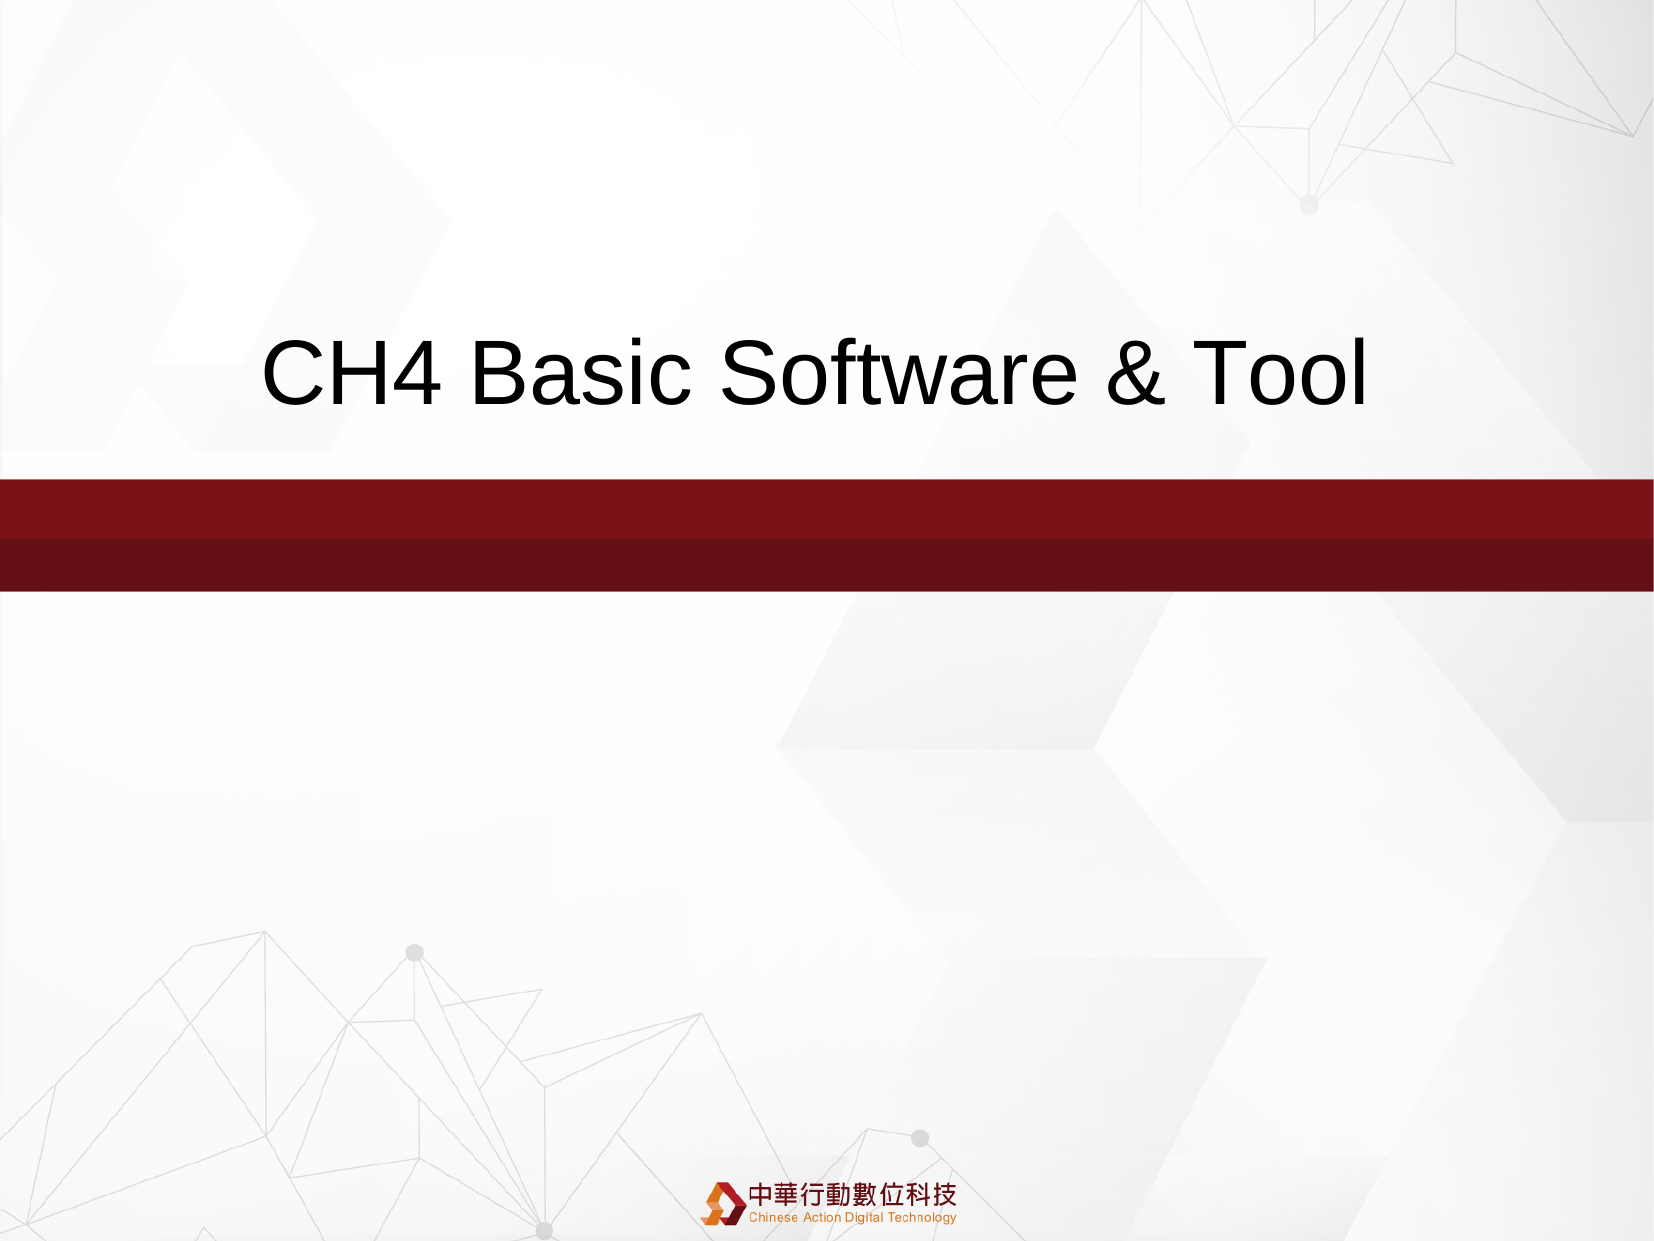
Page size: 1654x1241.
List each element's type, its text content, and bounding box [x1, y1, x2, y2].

picture [0, 0, 1654, 1241]
title CH4 Basic Software & Tool [71, 277, 1561, 469]
